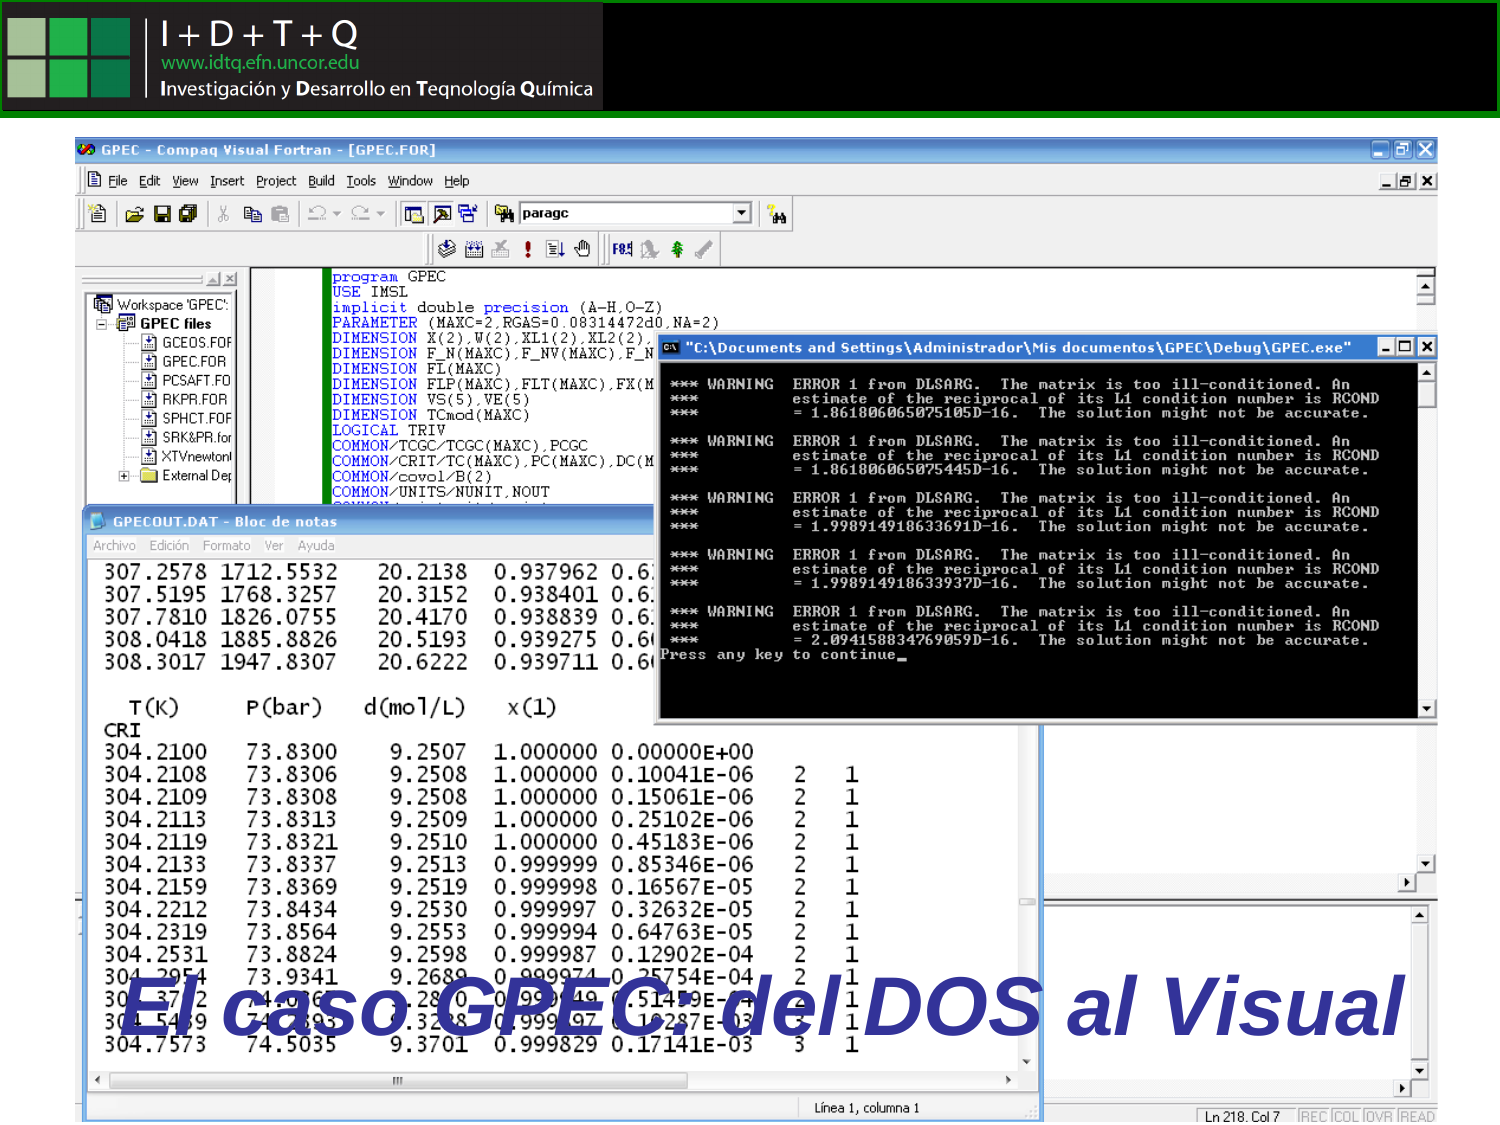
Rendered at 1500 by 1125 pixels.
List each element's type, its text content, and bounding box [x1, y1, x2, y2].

title El caso GPEC: del DOS al Visual [87, 937, 1438, 1068]
picture [2, 2, 603, 110]
picture [75, 137, 1438, 1122]
